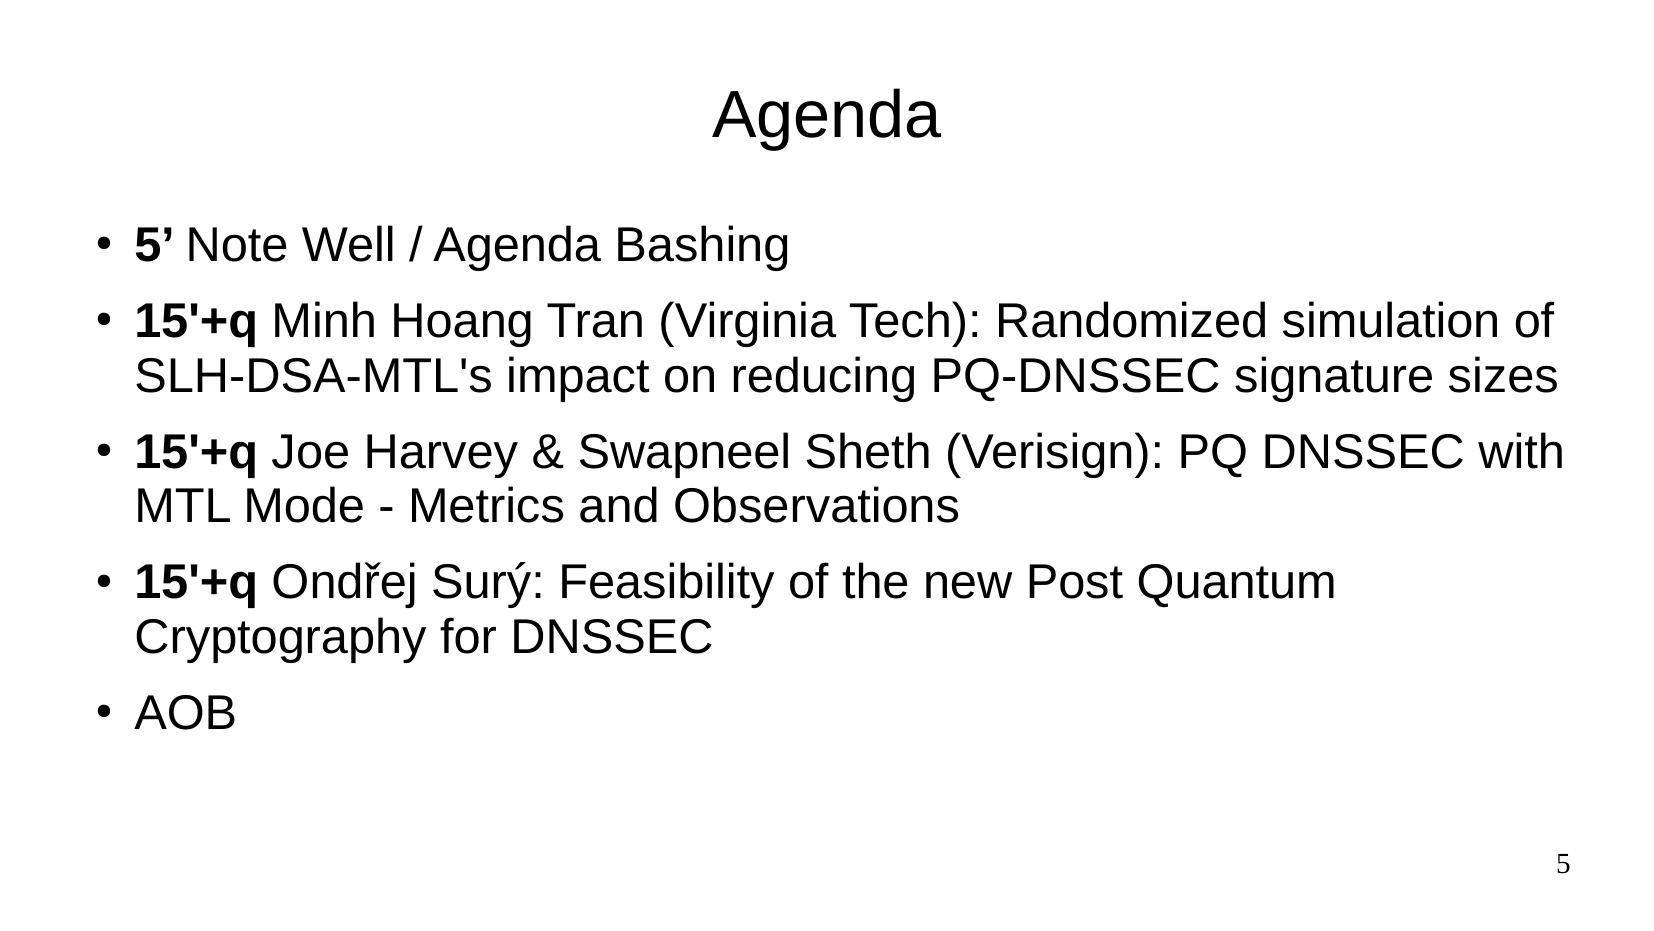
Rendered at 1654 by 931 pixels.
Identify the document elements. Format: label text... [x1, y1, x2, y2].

title Agenda [82, 37, 1571, 193]
list 5’ Note Well / Agenda Bashing 15'+q Minh Hoang Tran (Virginia Tech): Randomized simulation of SLH-DSA-MTL's impact on reducing PQ-DNSSEC signature sizes 15'+q Joe Harvey & Swapneel Sheth (Verisign): PQ DNSSEC with MTL Mode - Metrics and Observations 15'+q Ondřej Surý: Feasibility of the new Post Quantum Cryptography for DNSSEC AOB [82, 217, 1571, 758]
